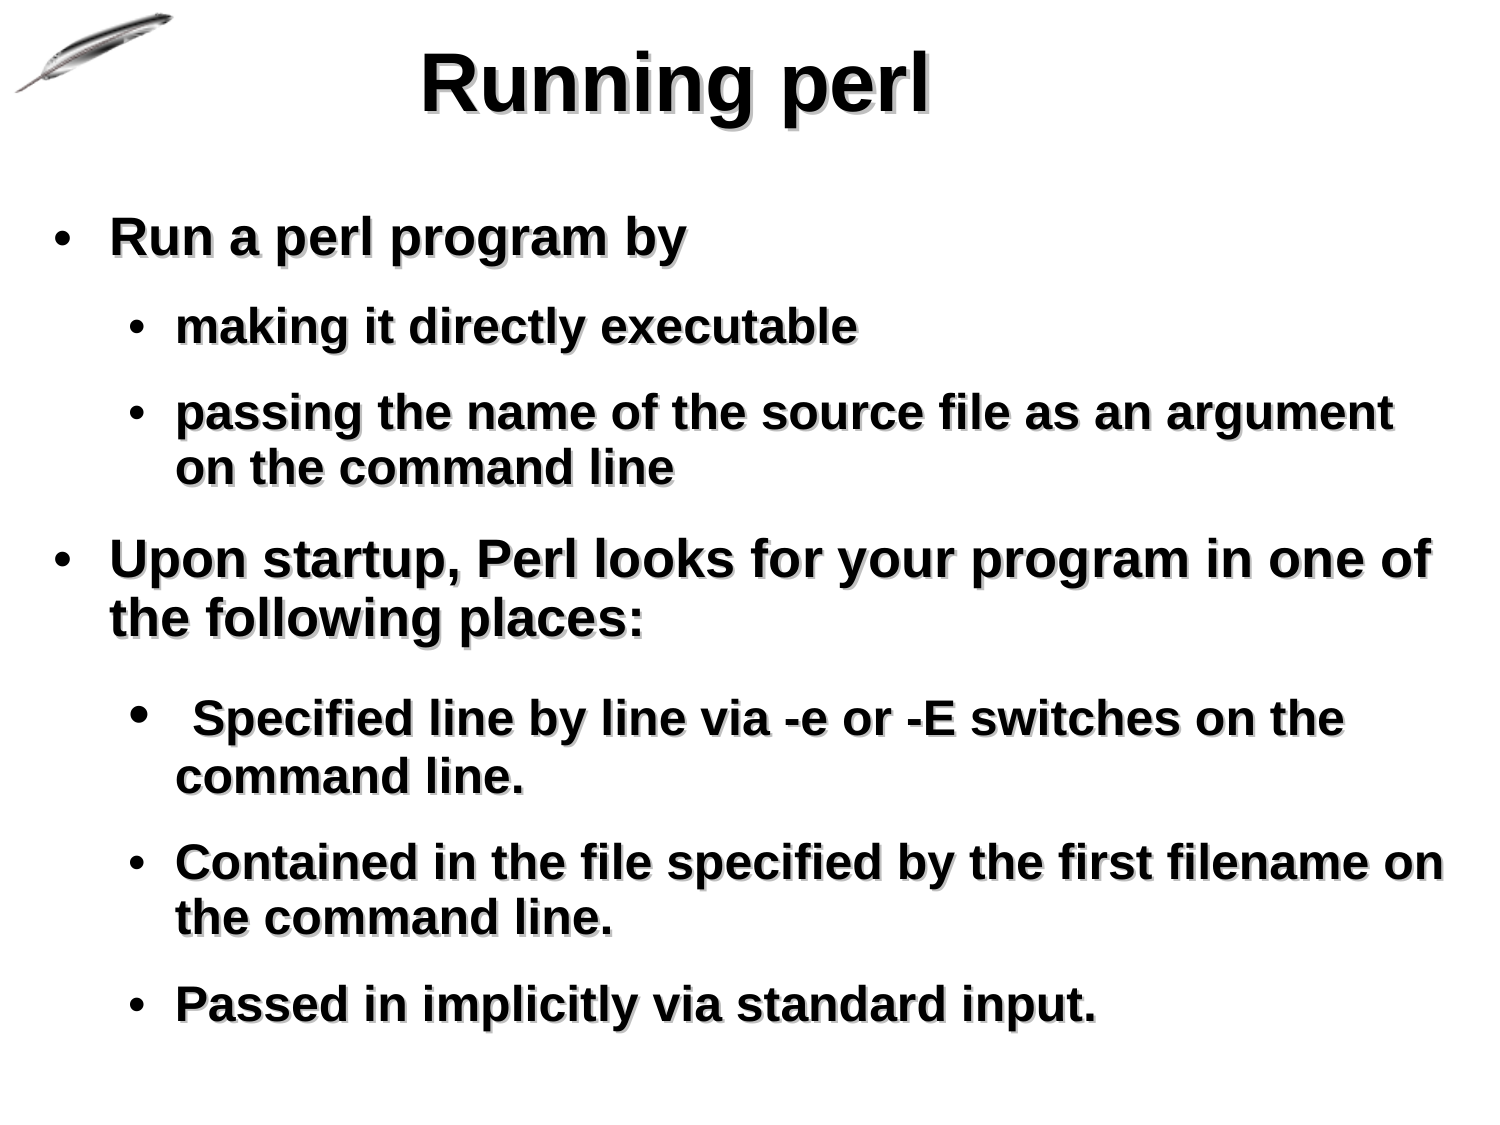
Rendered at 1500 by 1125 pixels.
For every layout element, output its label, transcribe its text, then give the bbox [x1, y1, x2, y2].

picture [11, 11, 179, 95]
title Running perl [419, 0, 1459, 183]
list Run a perl program by making it directly executable passing the name of the source file as an argument on the command line Upon startup, Perl looks for your program in one of the following places: Specified line by line via -e or -E switches on the command line. Contained in the file specified by the first filename on the command line. Passed in implicitly via standard input. [53, 207, 1447, 1084]
